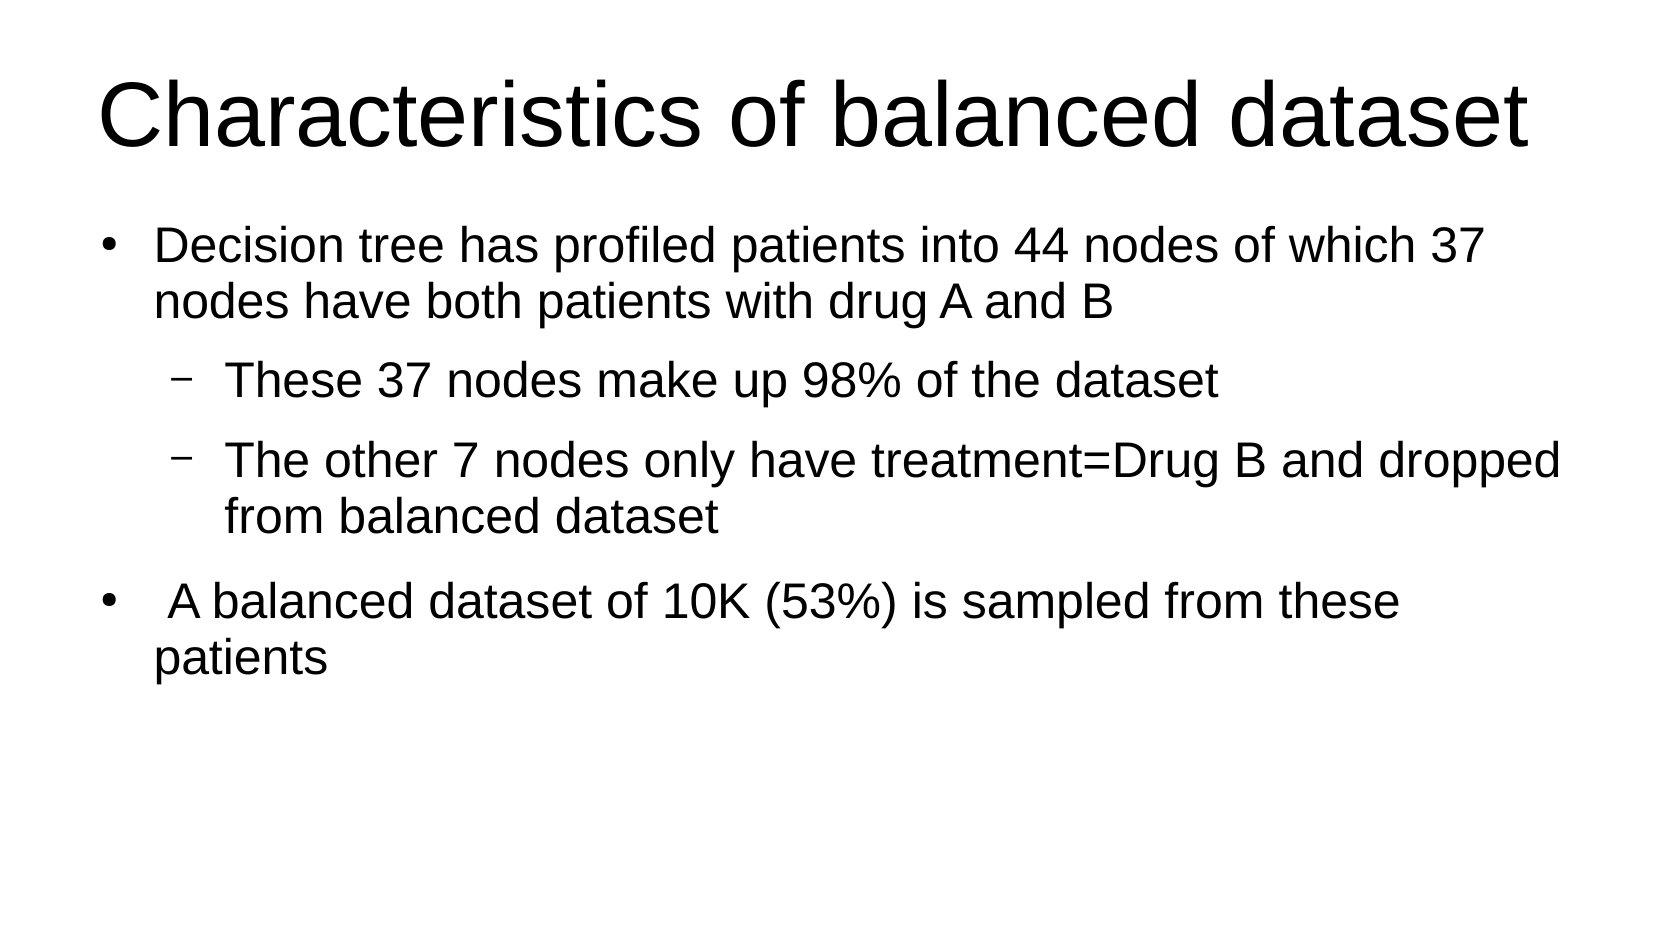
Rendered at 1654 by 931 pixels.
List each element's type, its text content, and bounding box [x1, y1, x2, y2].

list Decision tree has profiled patients into 44 nodes of which 37 nodes have both patients with drug A and B These 37 nodes make up 98% of the dataset The other 7 nodes only have treatment=Drug B and dropped from balanced dataset A balanced dataset of 10K (53%) is sampled from these patients [82, 217, 1571, 758]
title Characteristics of balanced dataset [82, 37, 1571, 193]
